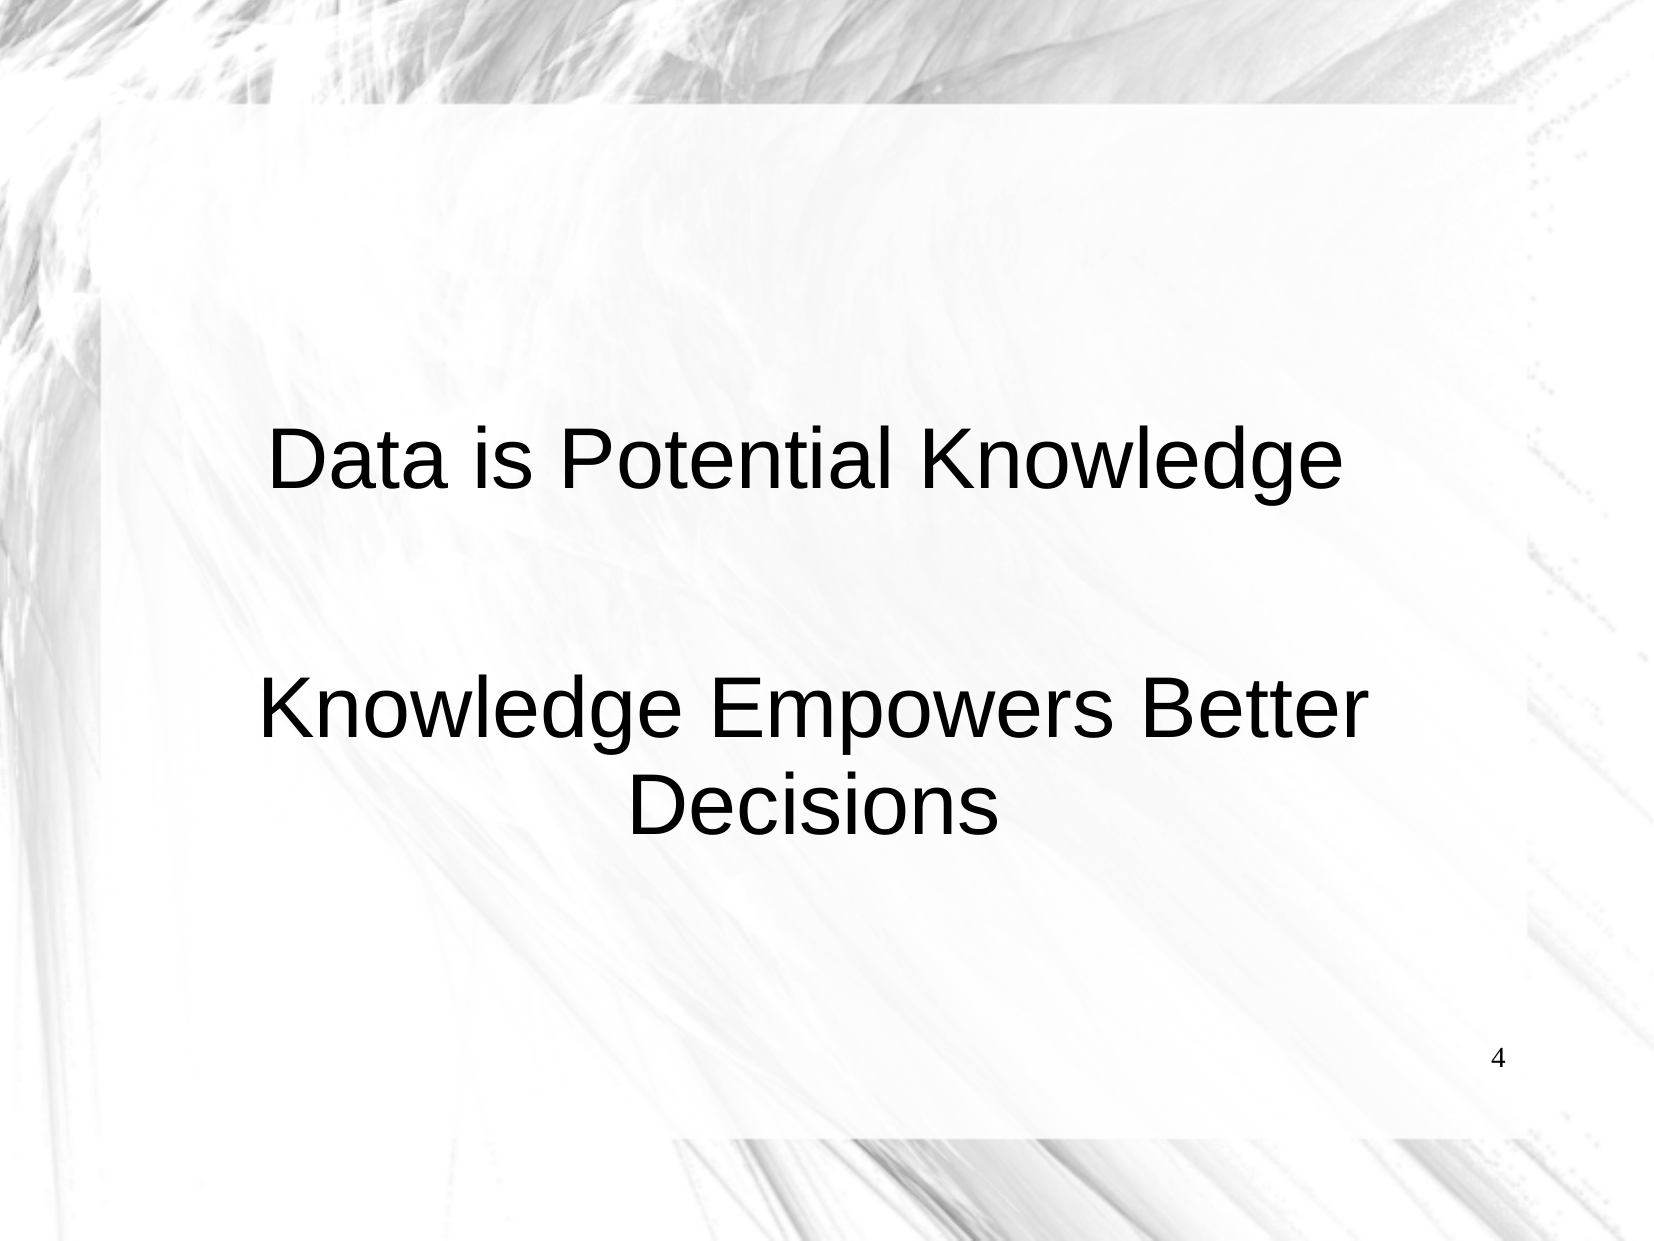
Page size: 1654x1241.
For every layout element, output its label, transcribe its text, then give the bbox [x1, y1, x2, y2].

title Knowledge Empowers Better Decisions [120, 659, 1508, 853]
title Data is Potential Knowledge [112, 375, 1501, 543]
picture [0, 0, 1654, 1241]
